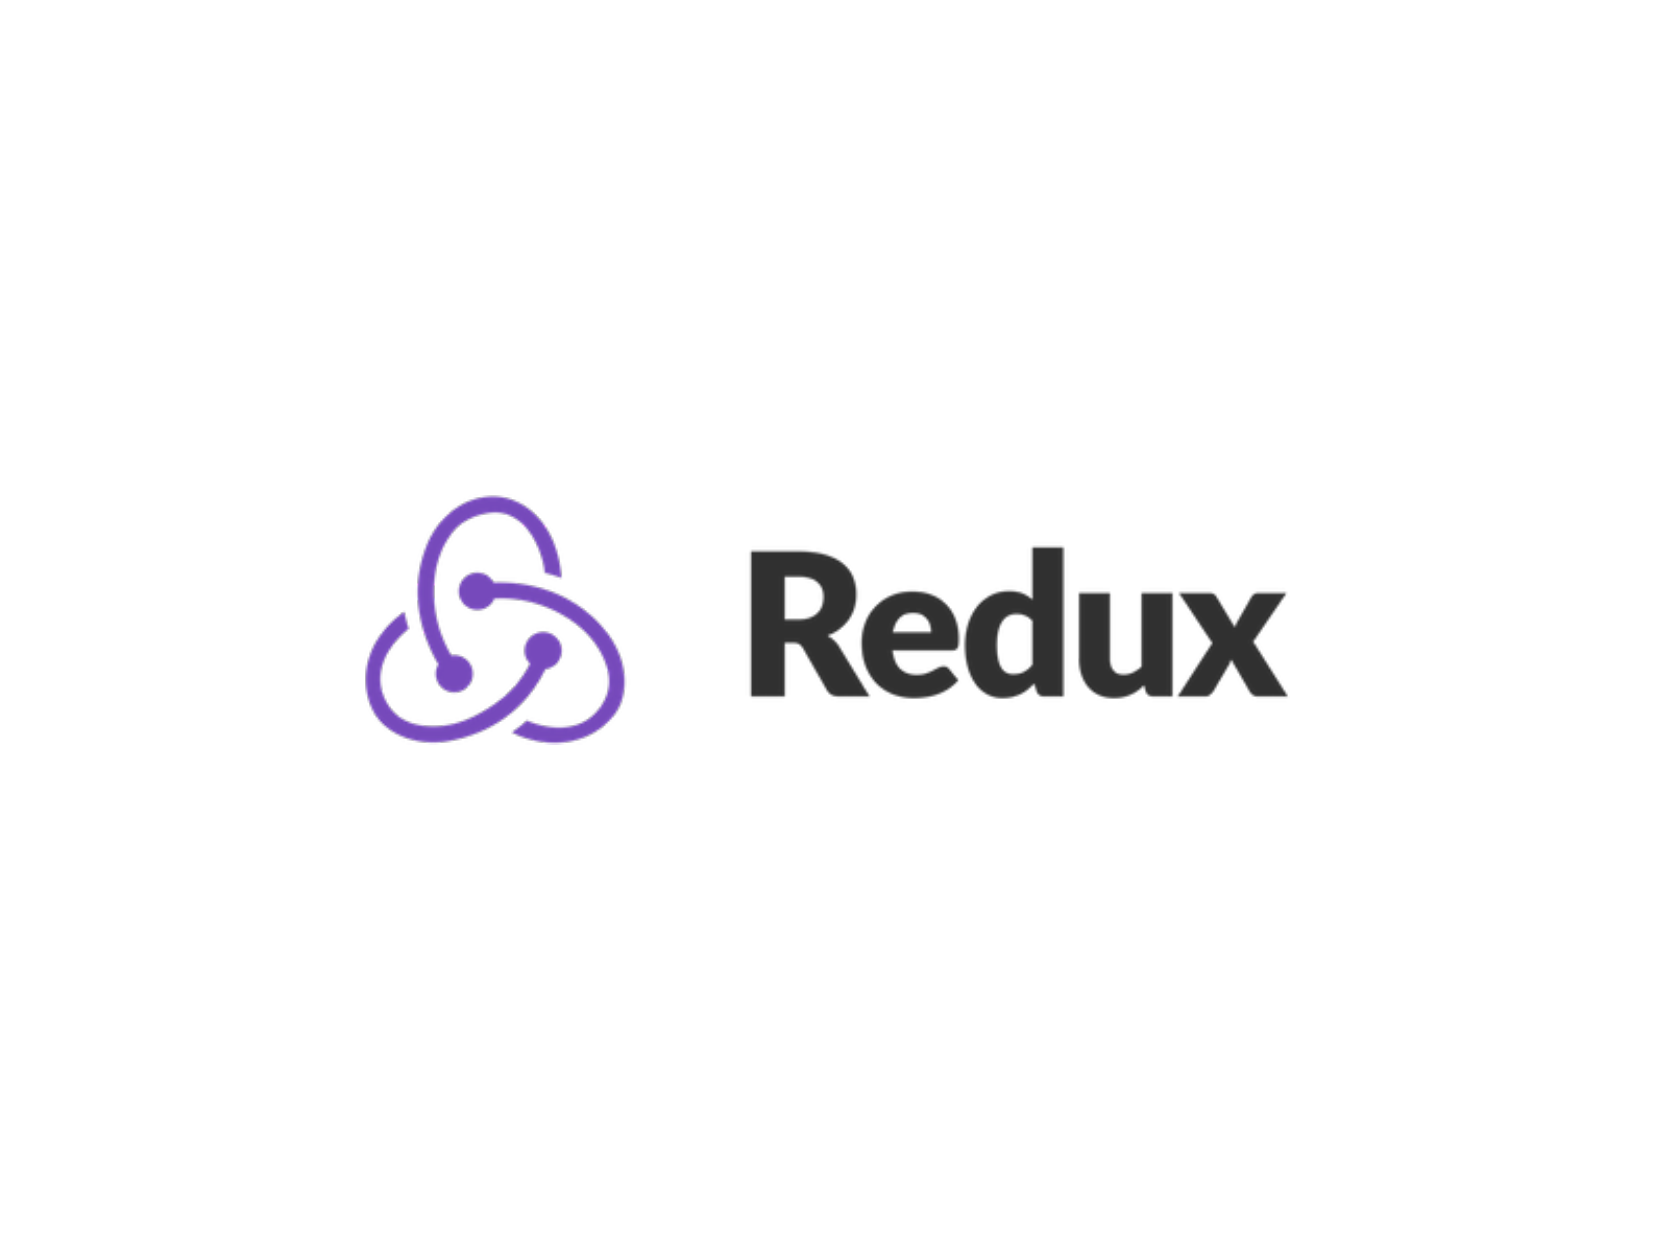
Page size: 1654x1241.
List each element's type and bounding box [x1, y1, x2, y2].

picture [364, 494, 1290, 745]
